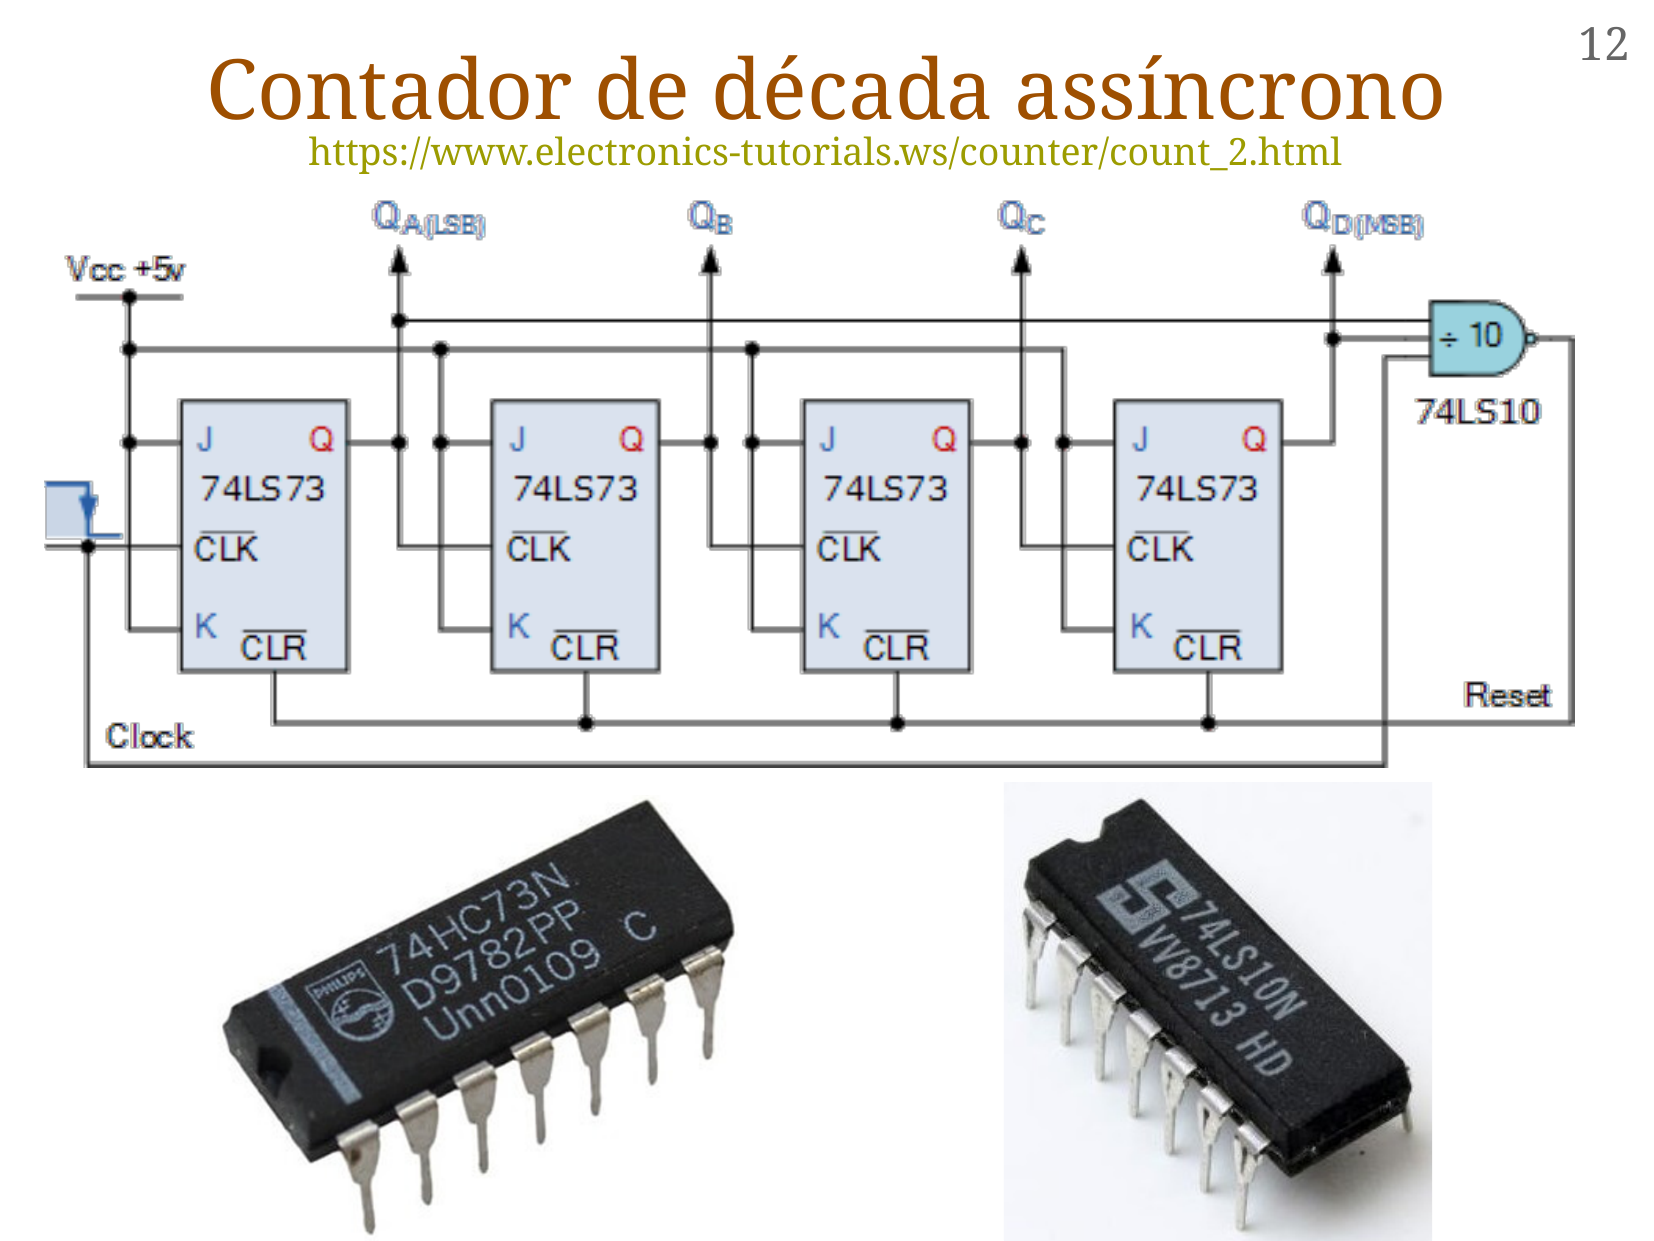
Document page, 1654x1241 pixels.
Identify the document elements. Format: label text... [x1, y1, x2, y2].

picture [206, 795, 739, 1241]
title Contador de década assíncrono [59, 29, 1595, 148]
text_box https://www.electronics-tutorials.ws/counter/count_2.html [293, 118, 1359, 185]
picture [44, 191, 1575, 768]
picture [1003, 782, 1433, 1241]
